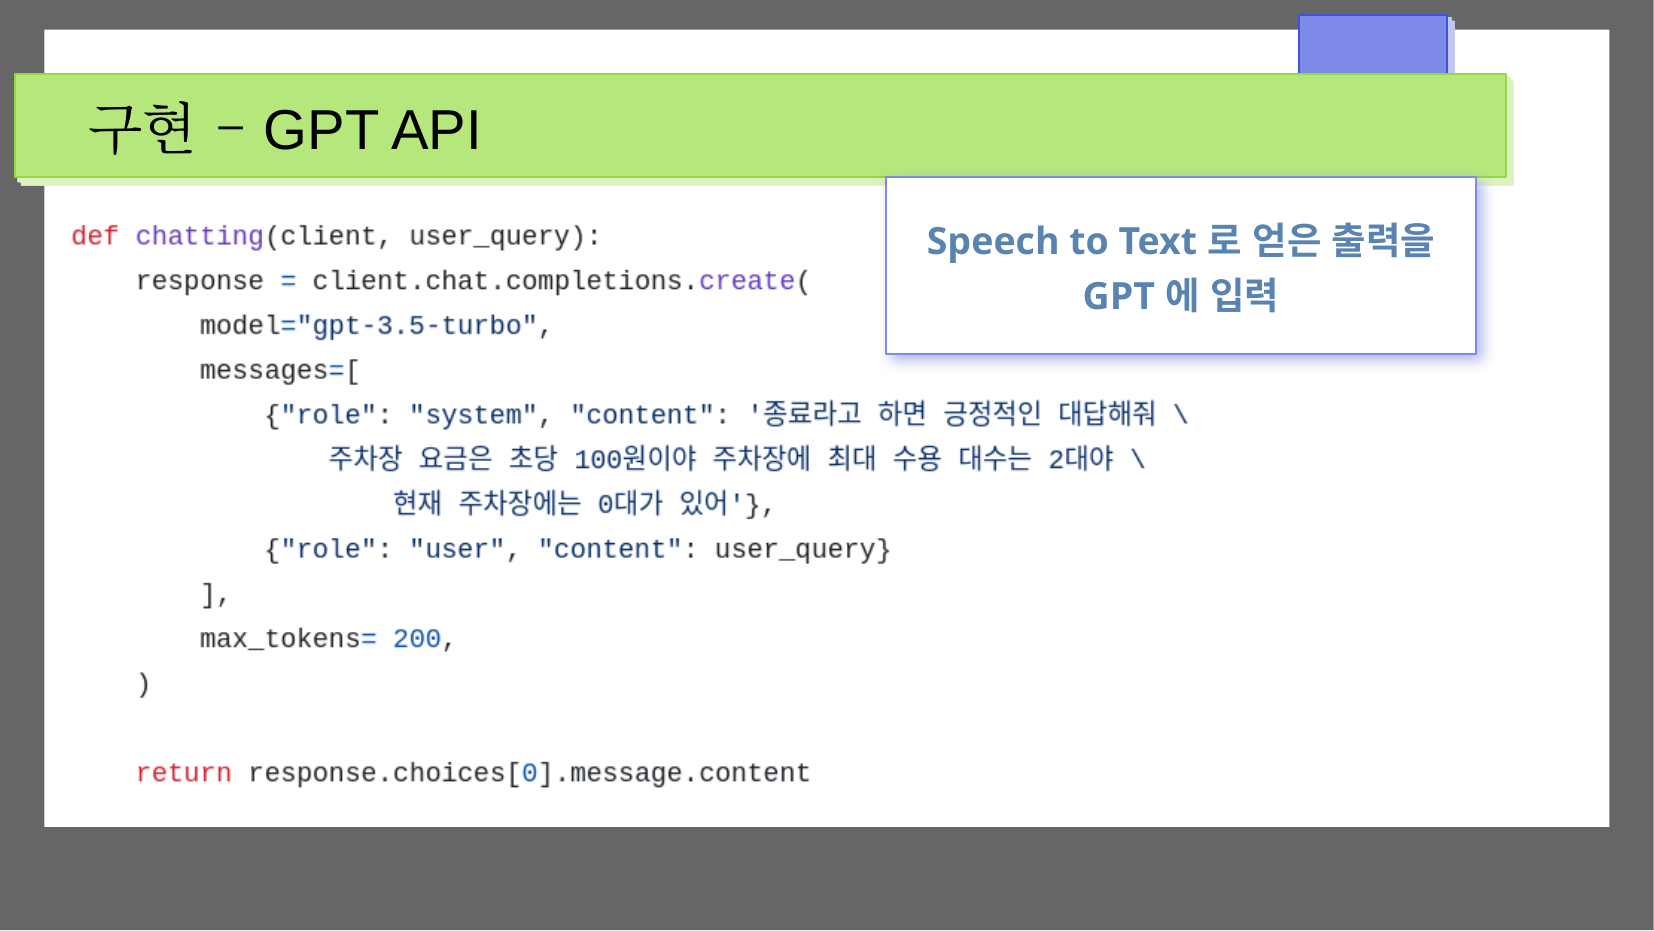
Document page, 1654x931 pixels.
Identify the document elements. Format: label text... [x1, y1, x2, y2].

title 구현 –GPT API [88, 73, 1506, 178]
text_box Speech to Text로 얻은 출력을 GPT에 입력 [885, 177, 1477, 355]
picture [58, 203, 1205, 798]
